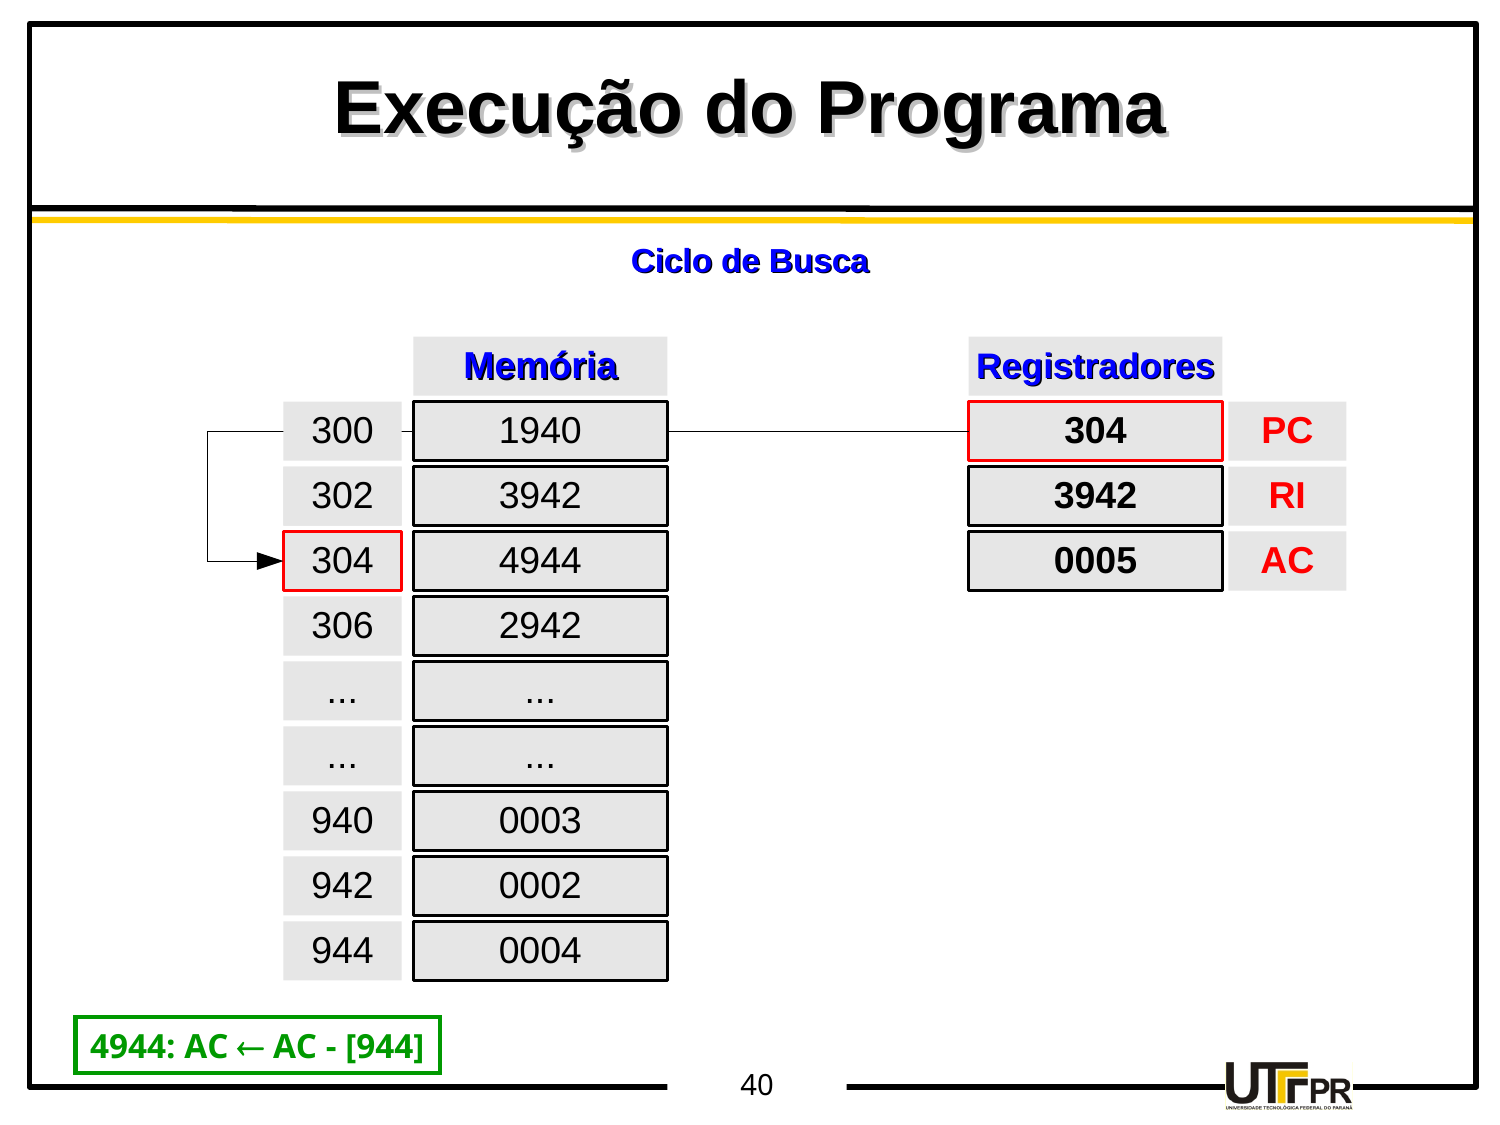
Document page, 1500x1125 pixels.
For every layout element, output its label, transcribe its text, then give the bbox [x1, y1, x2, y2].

text_box Registradores [968, 336, 1223, 396]
text_box ... [413, 661, 668, 721]
text_box 942 [283, 856, 402, 916]
text_box 302 [283, 466, 402, 526]
text_box 3942 [413, 466, 668, 526]
text_box 0004 [413, 921, 668, 981]
text_box 304 [283, 531, 402, 591]
text_box 304 [968, 401, 1223, 461]
text_box 4944 [413, 531, 668, 591]
text_box ... [413, 726, 668, 786]
text_box 4944: AC  AC - [944] [75, 1017, 440, 1073]
text_box 306 [283, 596, 402, 656]
text_box RI [1228, 466, 1347, 526]
text_box 3942 [968, 466, 1223, 526]
title Execução do Programa [41, 65, 1459, 159]
text_box 0005 [968, 531, 1223, 591]
text_box 940 [283, 791, 402, 851]
text_box AC [1228, 531, 1347, 591]
text_box Memória [413, 336, 668, 396]
text_box PC [1228, 401, 1347, 461]
text_box 2942 [413, 596, 668, 656]
text_box ... [283, 661, 402, 721]
text_box ... [283, 726, 402, 786]
text_box 0003 [413, 791, 668, 851]
picture [1225, 1062, 1353, 1110]
text_box 300 [283, 401, 402, 461]
text_box 1940 [413, 401, 668, 461]
text_box 944 [283, 921, 402, 981]
text_box 0002 [413, 856, 668, 916]
text_box Ciclo de Busca [616, 231, 884, 287]
